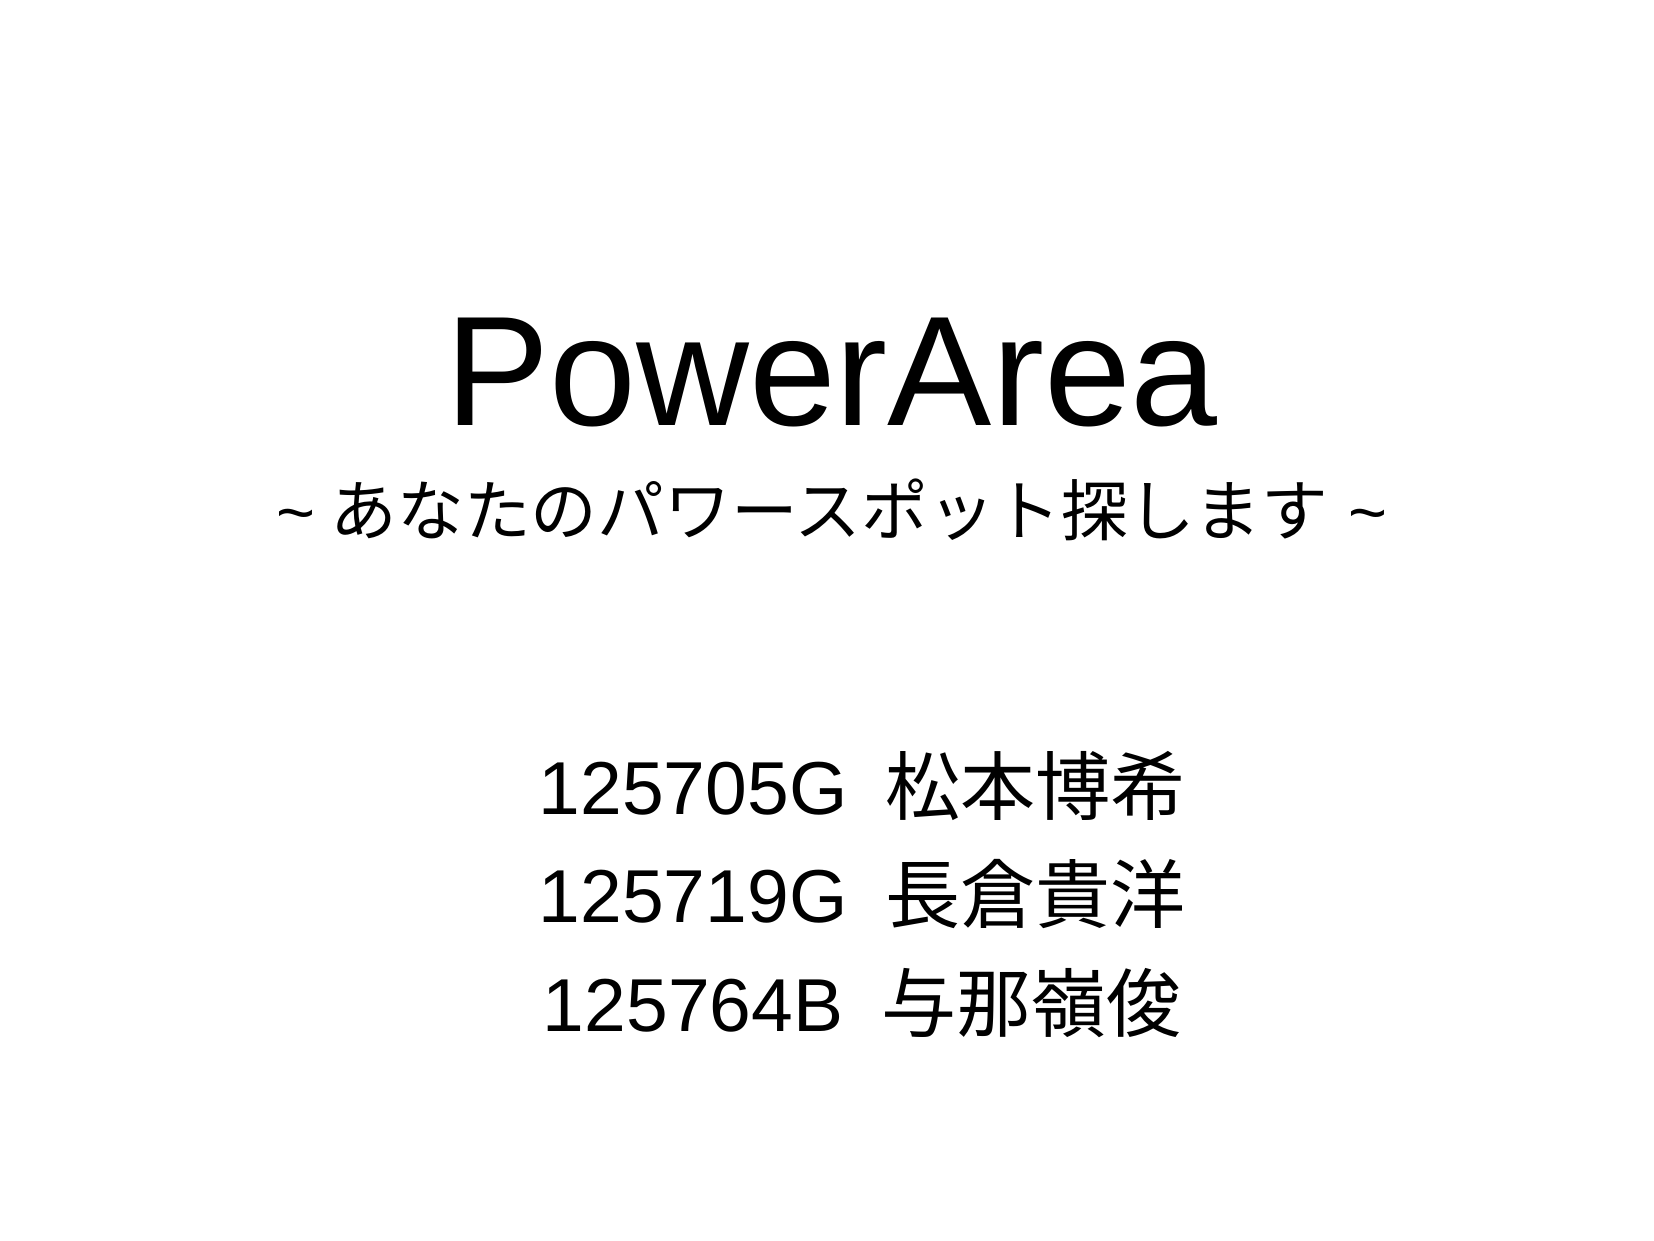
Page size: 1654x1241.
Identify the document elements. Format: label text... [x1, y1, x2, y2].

text_box 125705G 松本博希 125719G 長倉貴洋 125764B 与那嶺俊 [524, 720, 1201, 987]
text_box PowerArea ~あなたのパワースポット探します~ [262, 276, 1392, 541]
